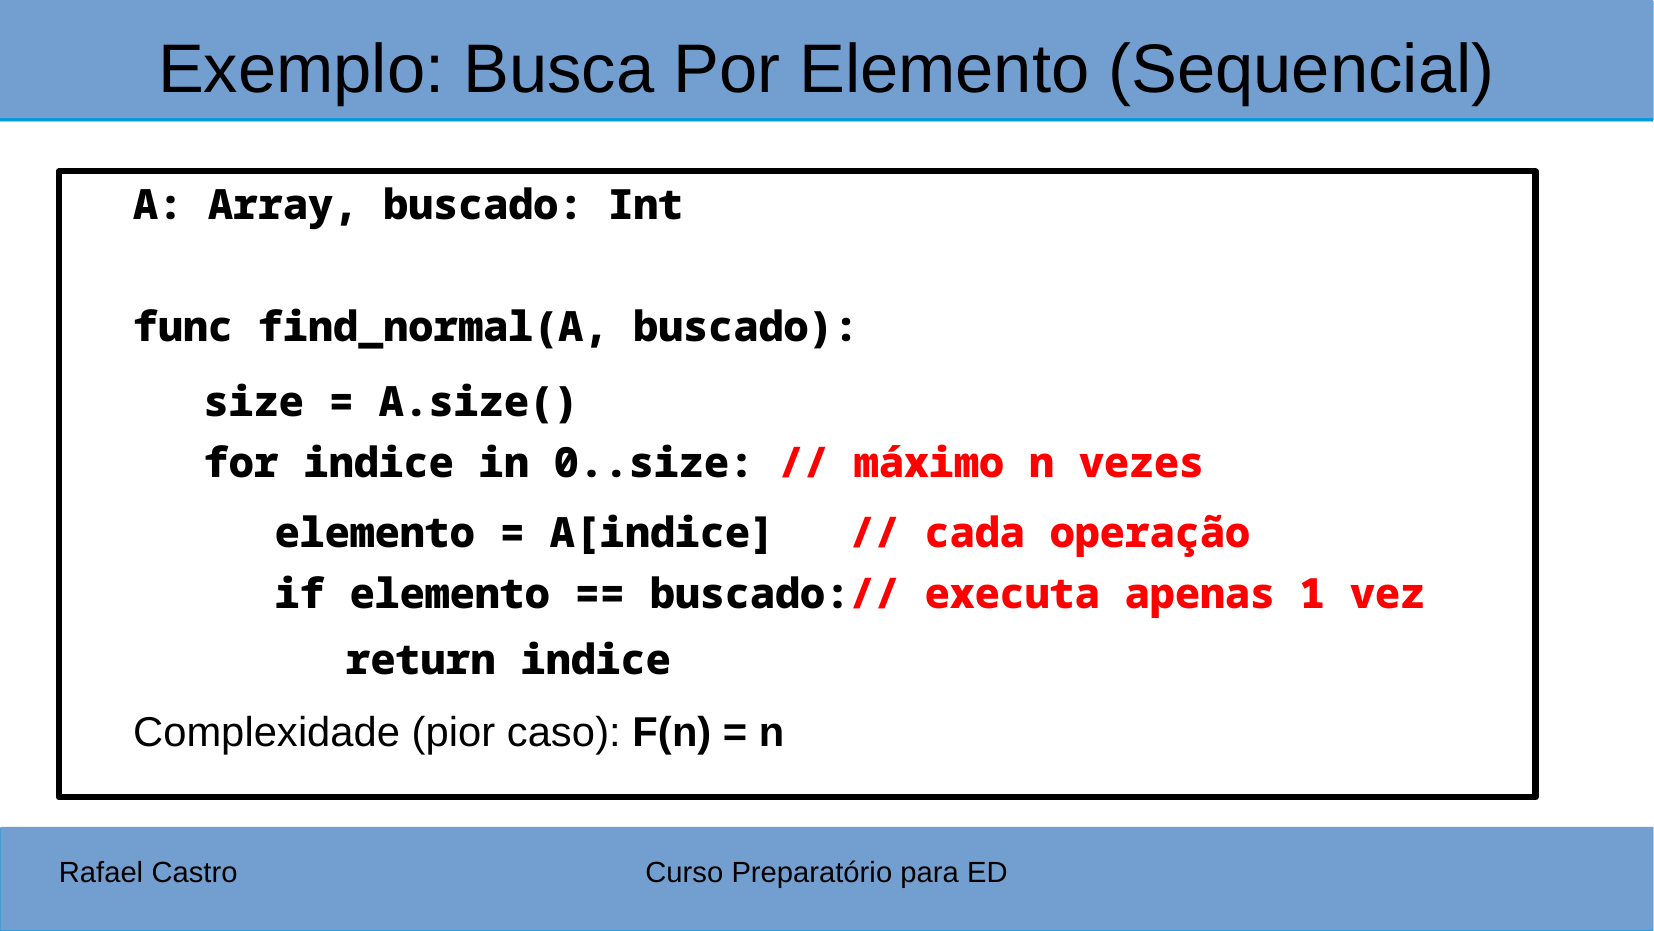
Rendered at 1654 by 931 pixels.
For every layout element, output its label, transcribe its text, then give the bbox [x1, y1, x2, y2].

list A: Array, buscado: Int func find_normal(A, buscado): size = A.size() for indice in 0..size: // máximo n vezes elemento = A[indice] // cada operação if elemento == buscado:// executa apenas 1 vez return indice Complexidade (pior caso): F(n) = n [59, 171, 1536, 798]
title Exemplo: Busca Por Elemento (Sequencial) [59, 29, 1595, 108]
